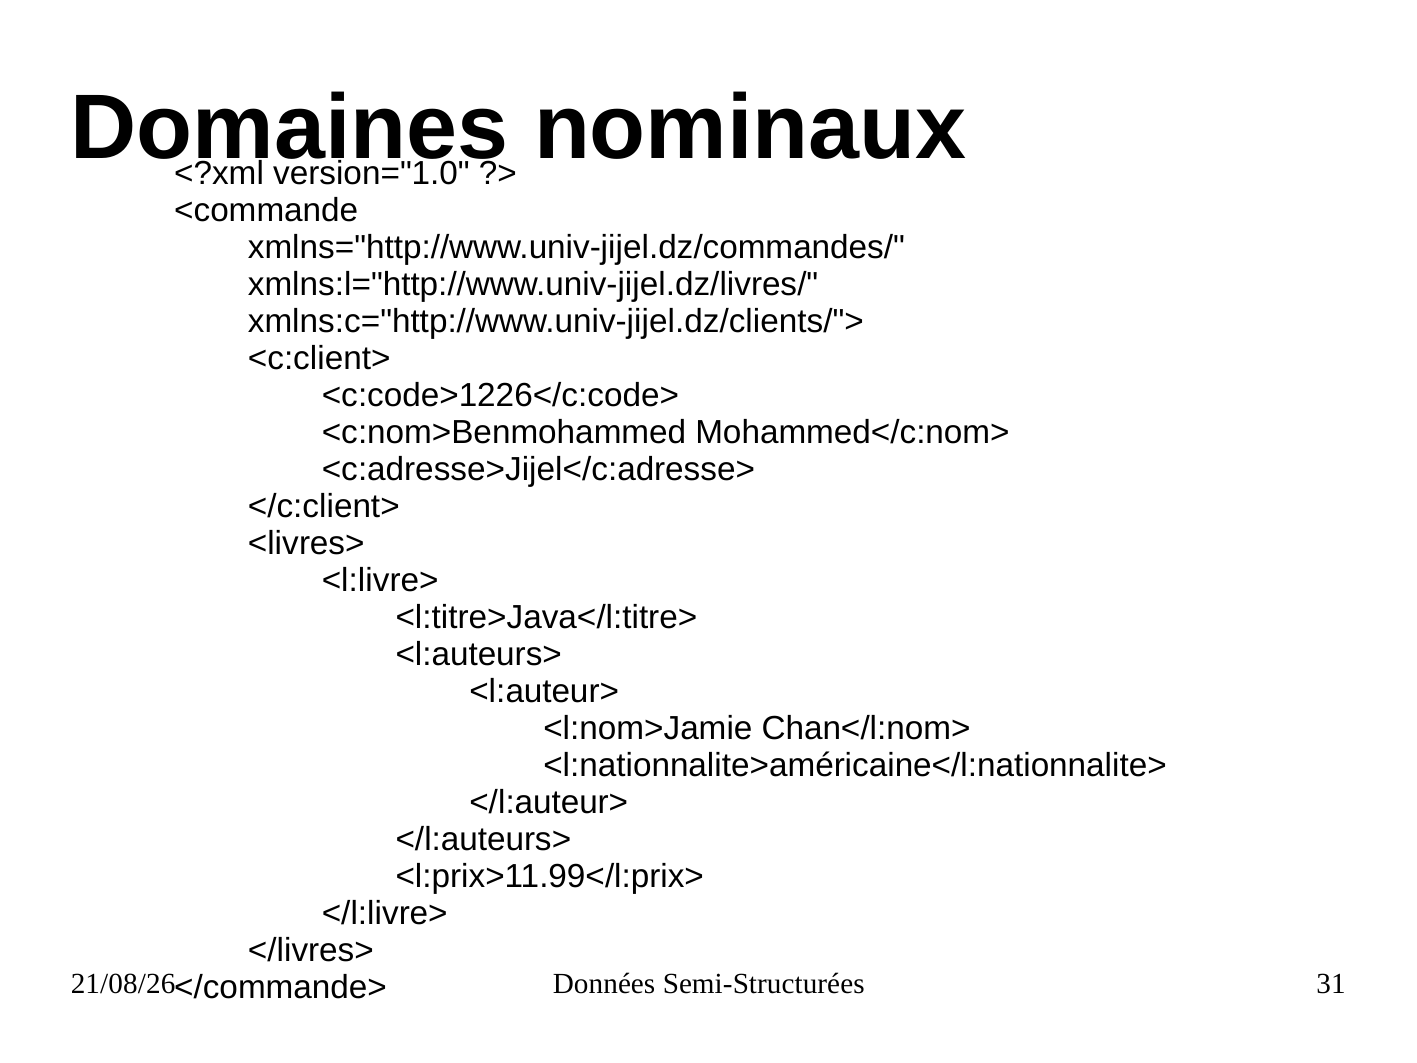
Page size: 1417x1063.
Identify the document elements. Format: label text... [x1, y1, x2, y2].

text_box <?xml version="1.0" ?> <commande xmlns="http://www.univ-jijel.dz/commandes/" xmlns:l="http://www.univ-jijel.dz/livres/" xmlns:c="http://www.univ-jijel.dz/clients/"> <c:client> <c:code>1226</c:code> <c:nom>Benmohammed Mohammed</c:nom> <c:adresse>Jijel</c:adresse> </c:client> <livres> <l:livre> <l:titre>Java</l:titre> <l:auteurs> <l:auteur> <l:nom>Jamie Chan</l:nom> <l:nationnalite>américaine</l:nationnalite> </l:auteur> </l:auteurs> <l:prix>11.99</l:prix> </l:livre> </livres> </commande> [159, 146, 1259, 1063]
title Domaines nominaux [70, 42, 1346, 212]
